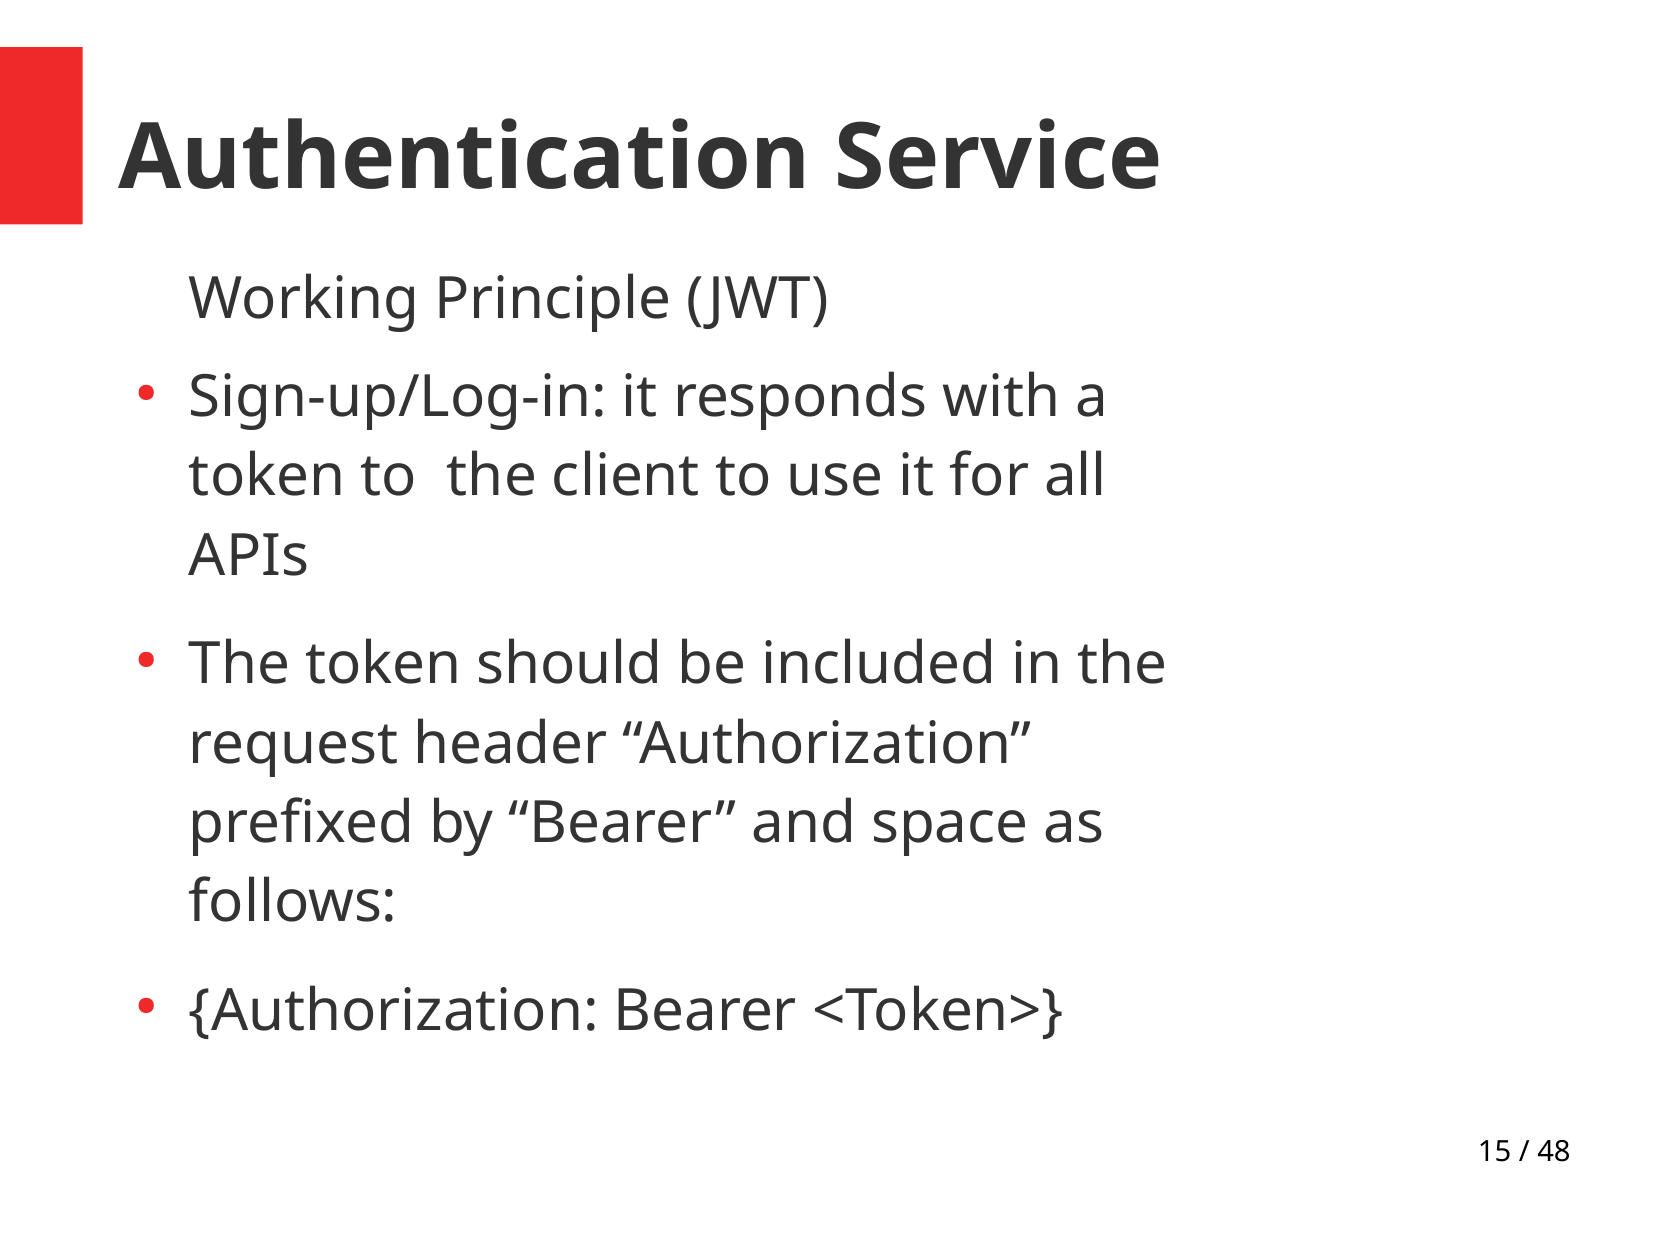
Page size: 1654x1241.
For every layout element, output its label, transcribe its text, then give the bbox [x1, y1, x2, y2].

title Authentication Service [118, 49, 1571, 257]
list Working Principle (JWT) [118, 256, 1276, 353]
list Sign-up/Log-in: it responds with a token to the client to use it for all APIs The token should be included in the request header “Authorization” prefixed by “Bearer” and space as follows: {Authorization: Bearer <Token>} [118, 354, 1171, 1074]
